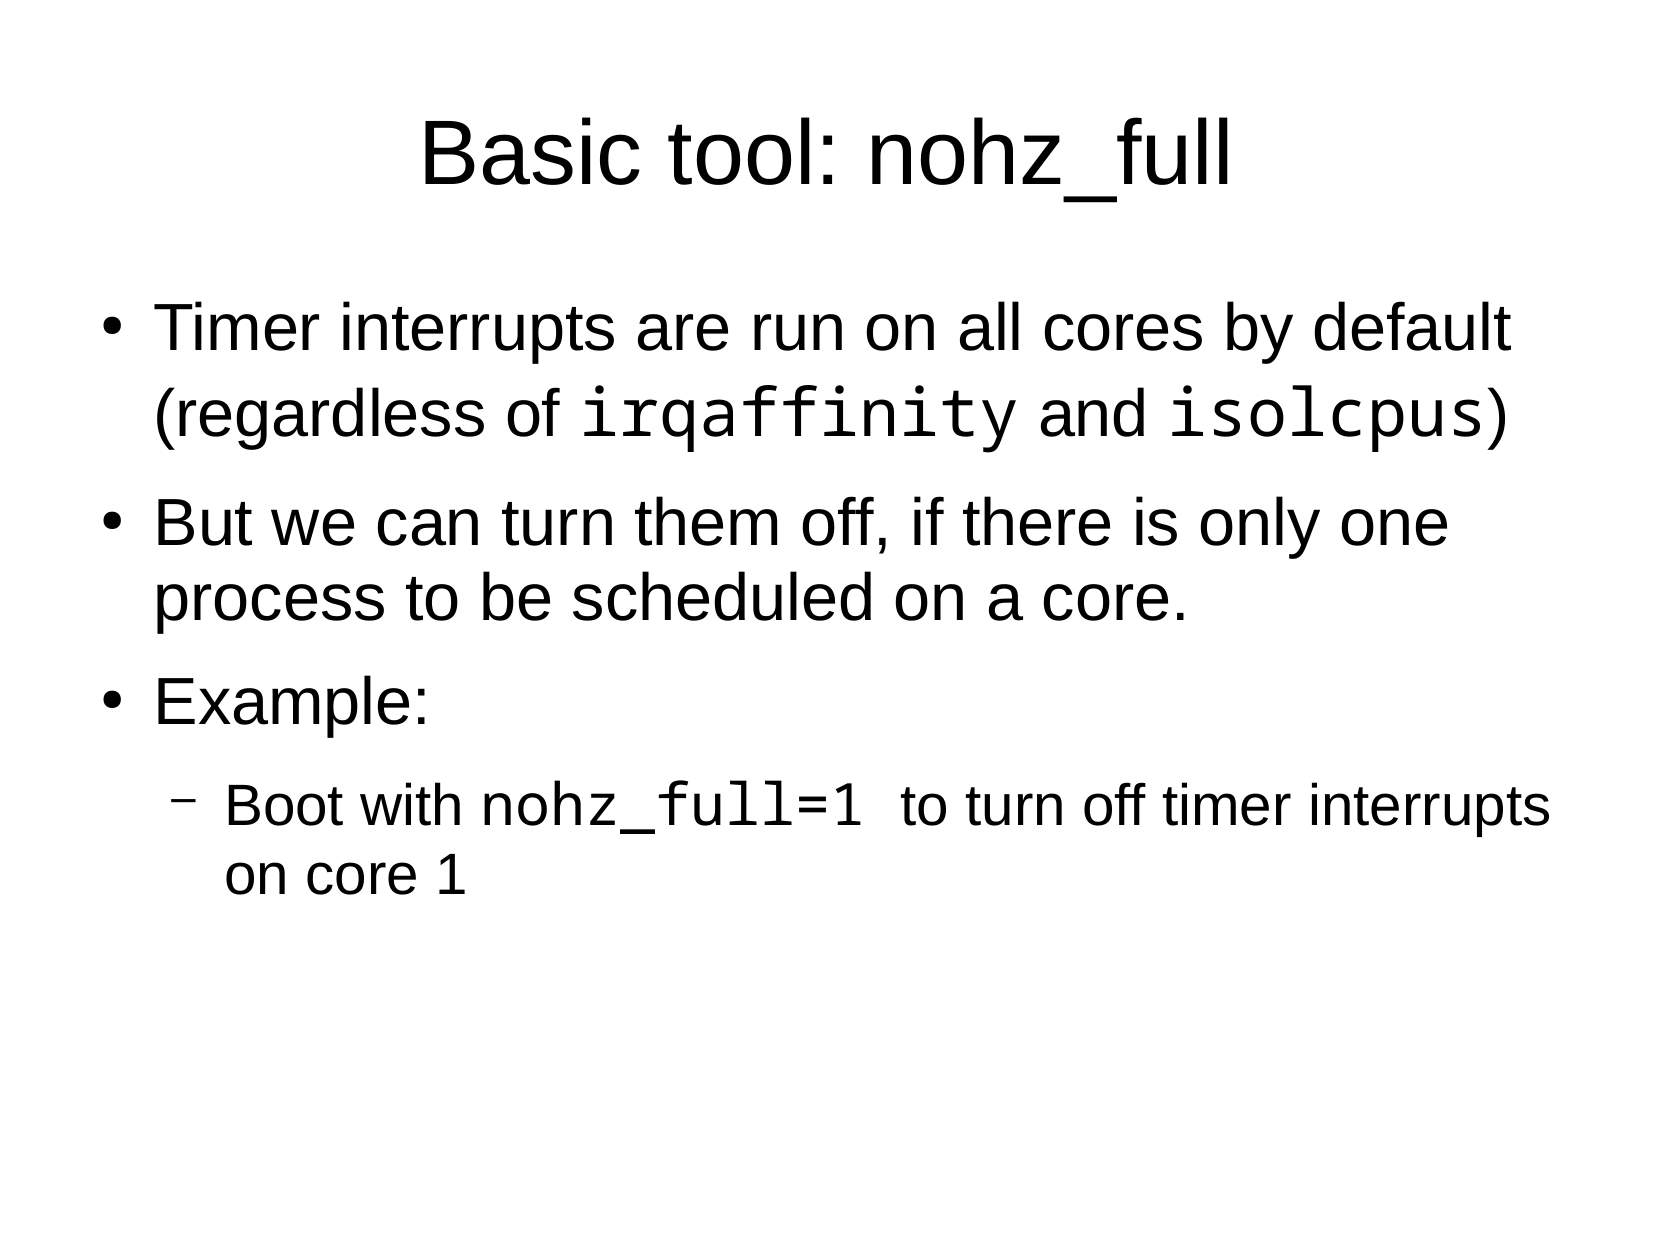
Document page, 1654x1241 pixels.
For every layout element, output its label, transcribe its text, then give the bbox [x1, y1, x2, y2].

title Basic tool: nohz_full [82, 49, 1571, 257]
list Timer interrupts are run on all cores by default (regardless of irqaffinity and isolcpus) But we can turn them off, if there is only one process to be scheduled on a core. Example: Boot with nohz_full=1 to turn off timer interrupts on core 1 [82, 290, 1571, 1010]
